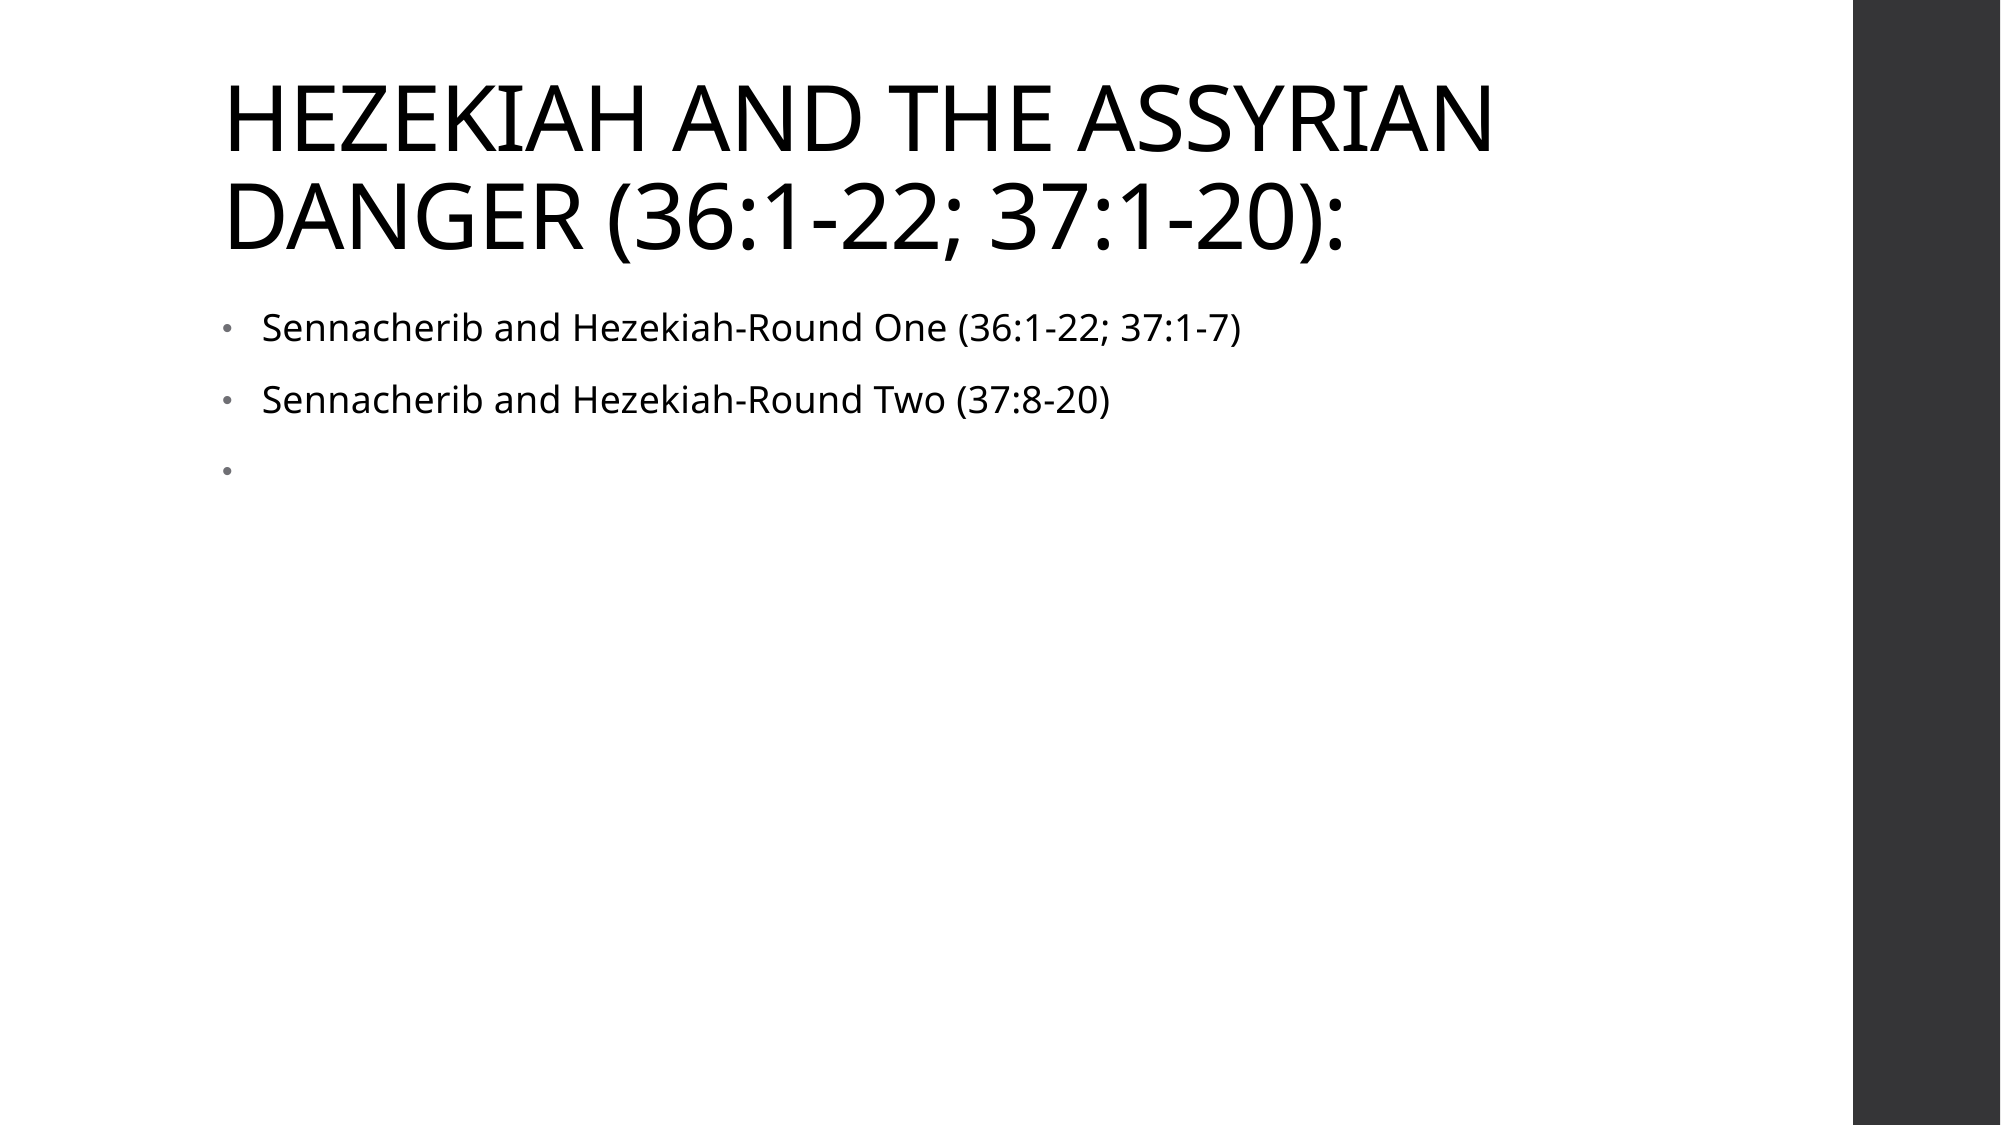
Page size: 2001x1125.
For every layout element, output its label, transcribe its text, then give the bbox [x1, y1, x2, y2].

title HEZEKIAH AND THE ASSYRIAN DANGER (36:1-22; 37:1-20): [206, 60, 1797, 278]
list Sennacherib and Hezekiah-Round One (36:1-22; 37:1-7) Sennacherib and Hezekiah-Round Two (37:8-20) [206, 299, 1617, 1014]
